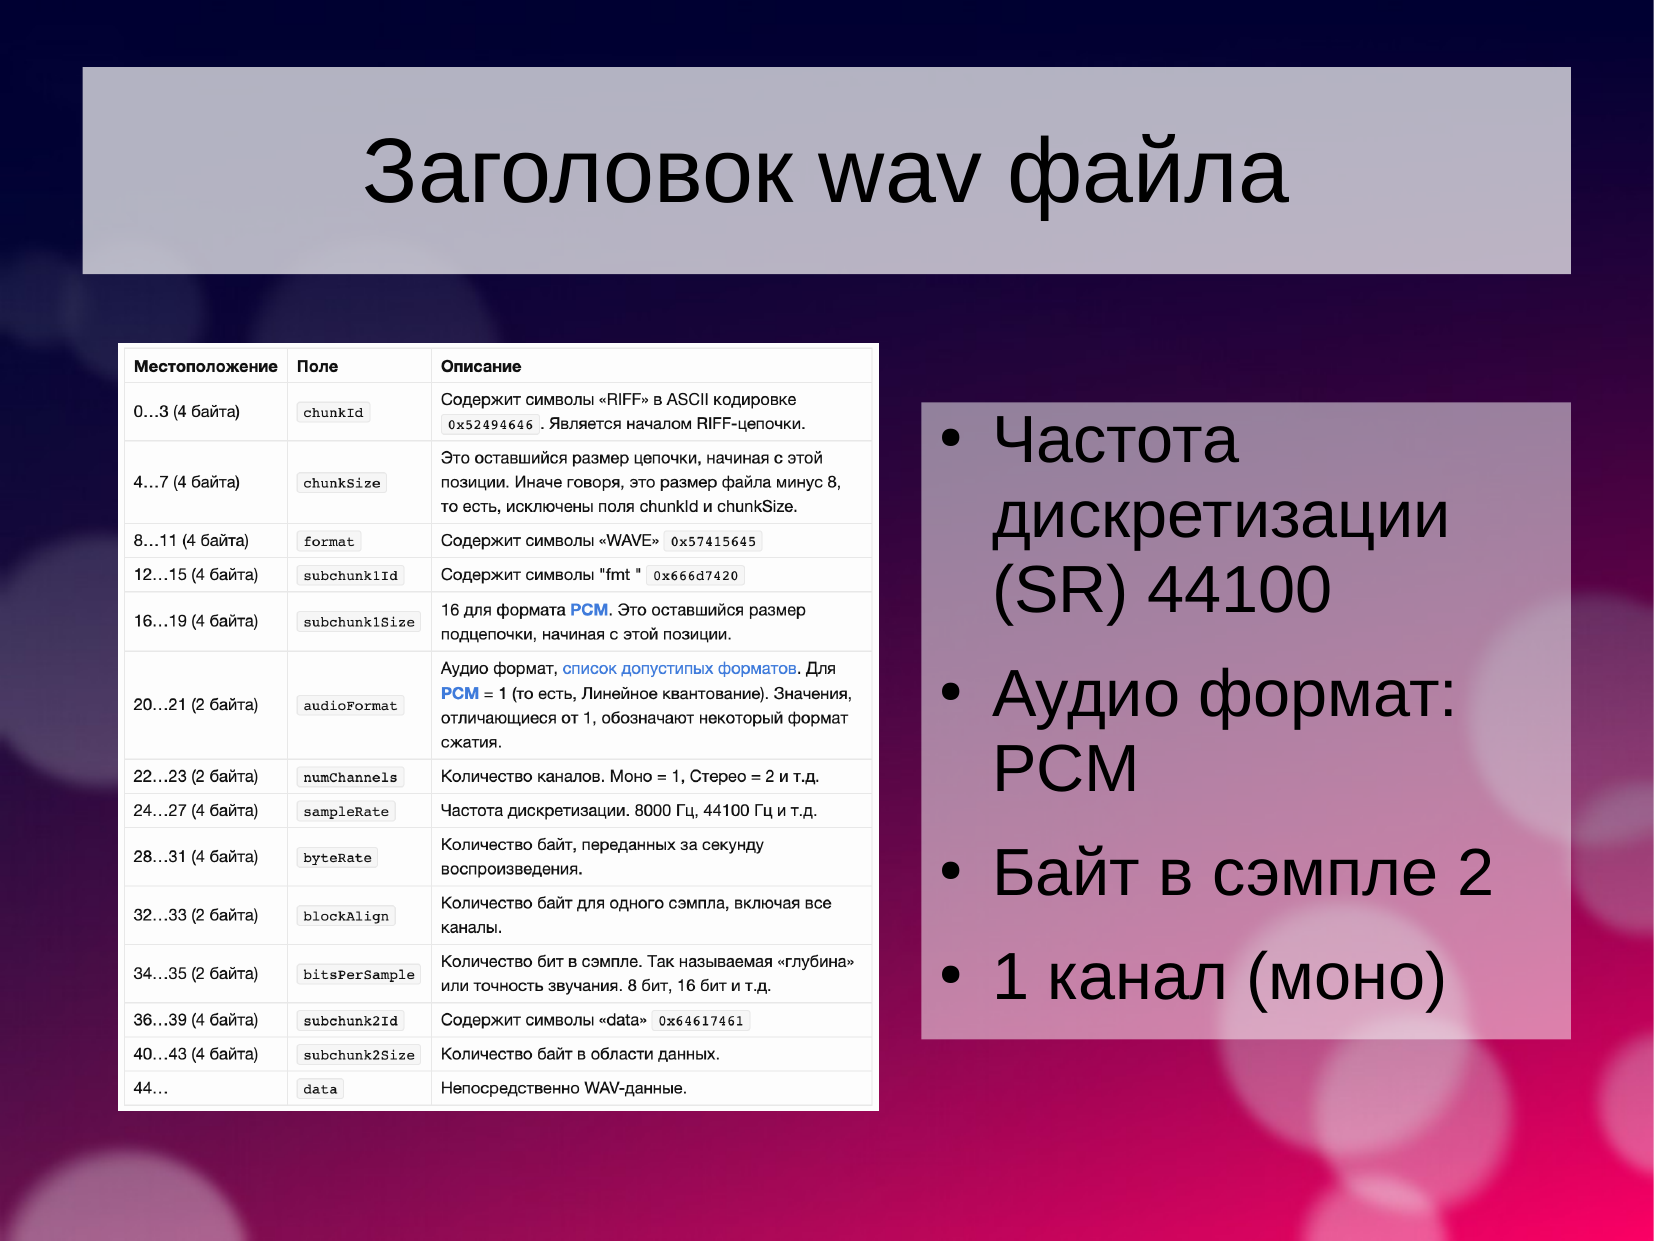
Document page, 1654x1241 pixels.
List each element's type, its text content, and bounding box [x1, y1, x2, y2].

list Частота дискретизации (SR) 44100 Аудио формат: PCM Байт в сэмпле 2 1 канал (моно) [921, 402, 1571, 1040]
title Заголовок wav файла [82, 67, 1571, 275]
picture [0, 0, 1654, 1241]
